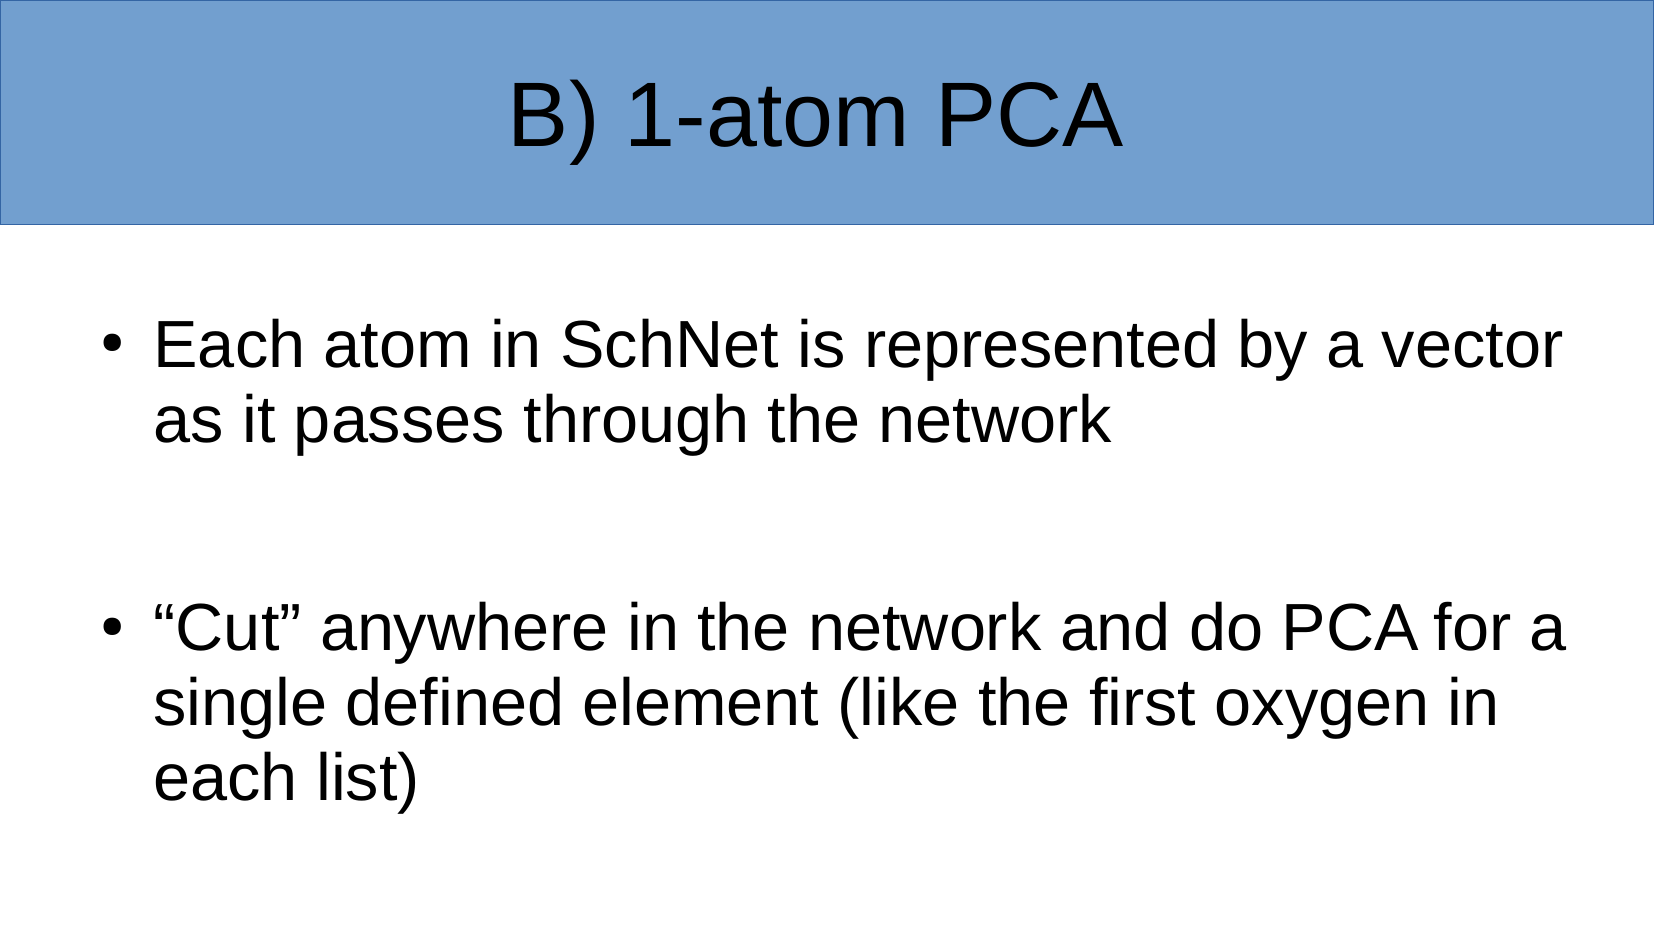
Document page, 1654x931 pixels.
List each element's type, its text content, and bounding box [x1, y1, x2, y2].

text_box [0, 0, 1654, 225]
title B) 1-atom PCA [82, 37, 1571, 193]
list Each atom in SchNet is represented by a vector as it passes through the network “Cut” anywhere in the network and do PCA for a single defined element (like the first oxygen in each list) [82, 307, 1571, 847]
